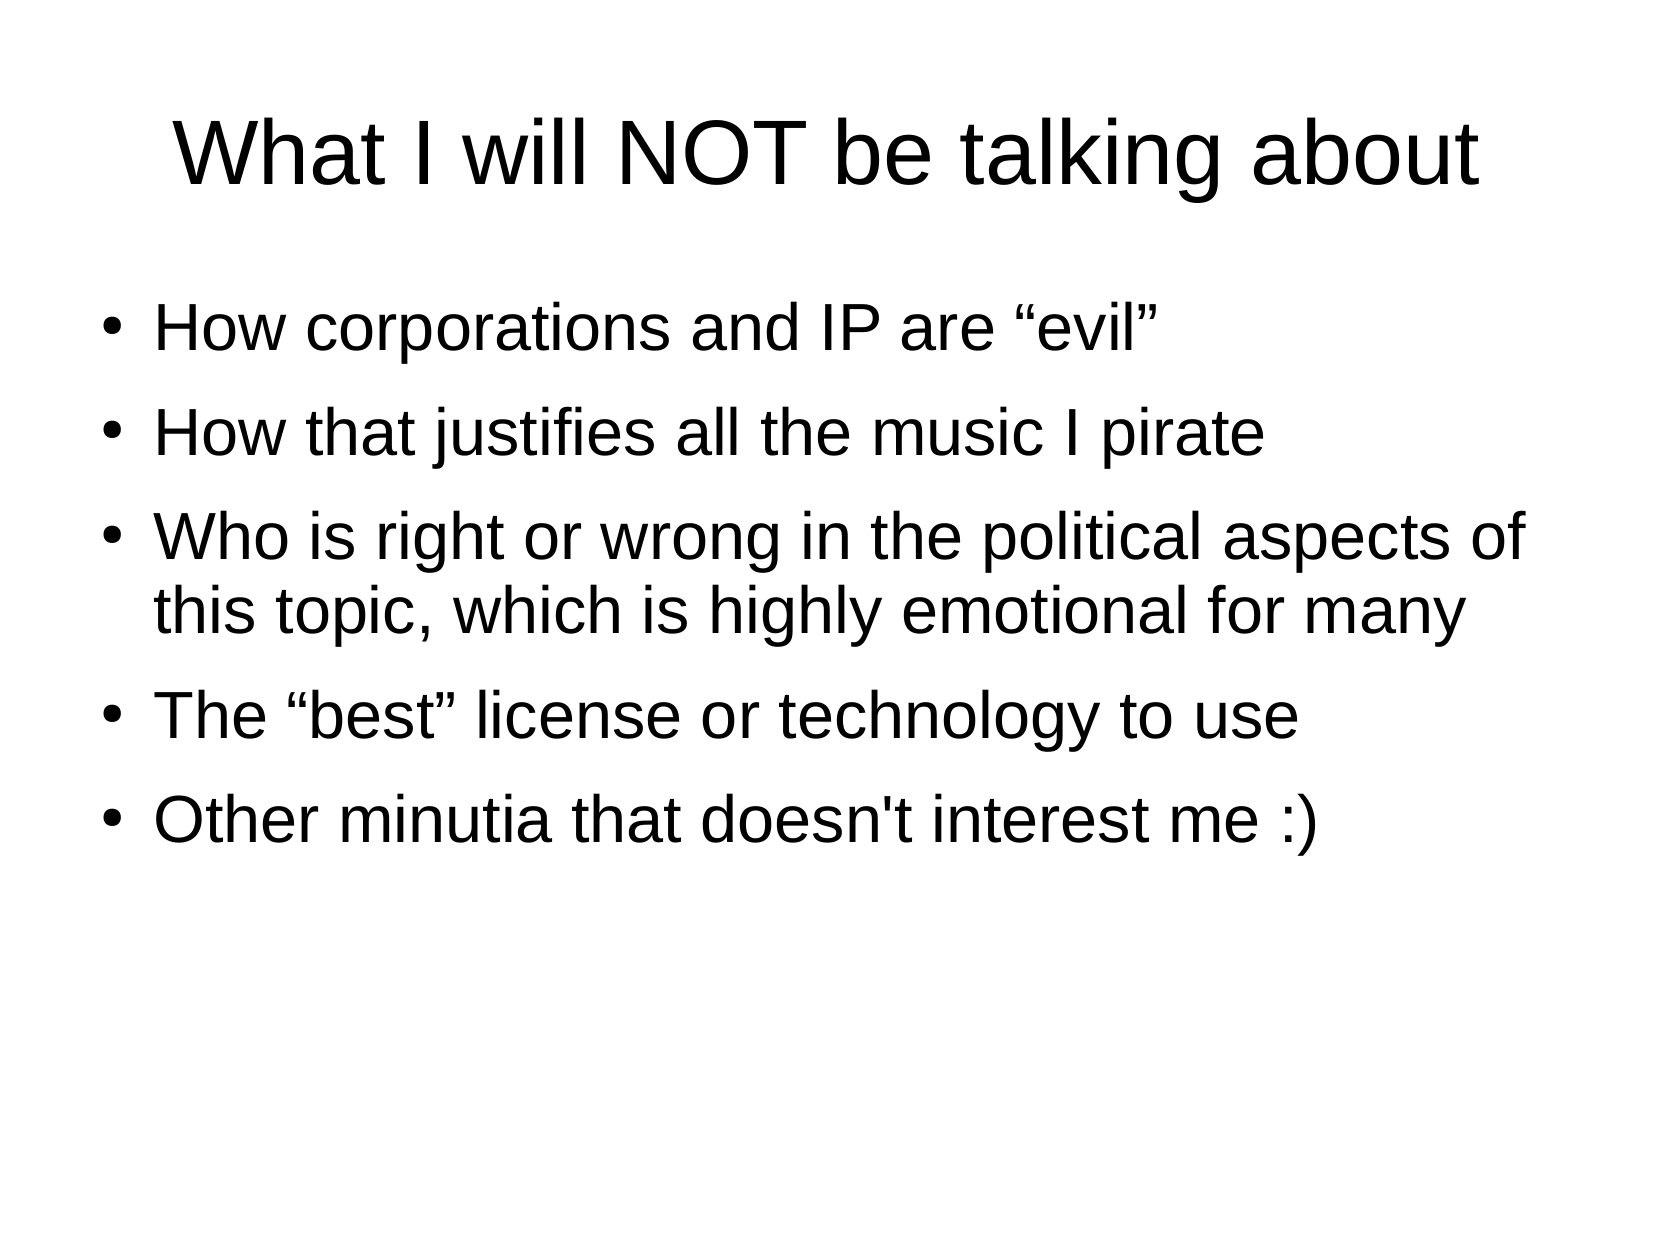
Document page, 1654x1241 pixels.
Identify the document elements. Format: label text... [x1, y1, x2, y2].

list How corporations and IP are “evil” How that justifies all the music I pirate Who is right or wrong in the political aspects of this topic, which is highly emotional for many The “best” license or technology to use Other minutia that doesn't interest me :) [82, 290, 1571, 1010]
title What I will NOT be talking about [82, 49, 1571, 257]
